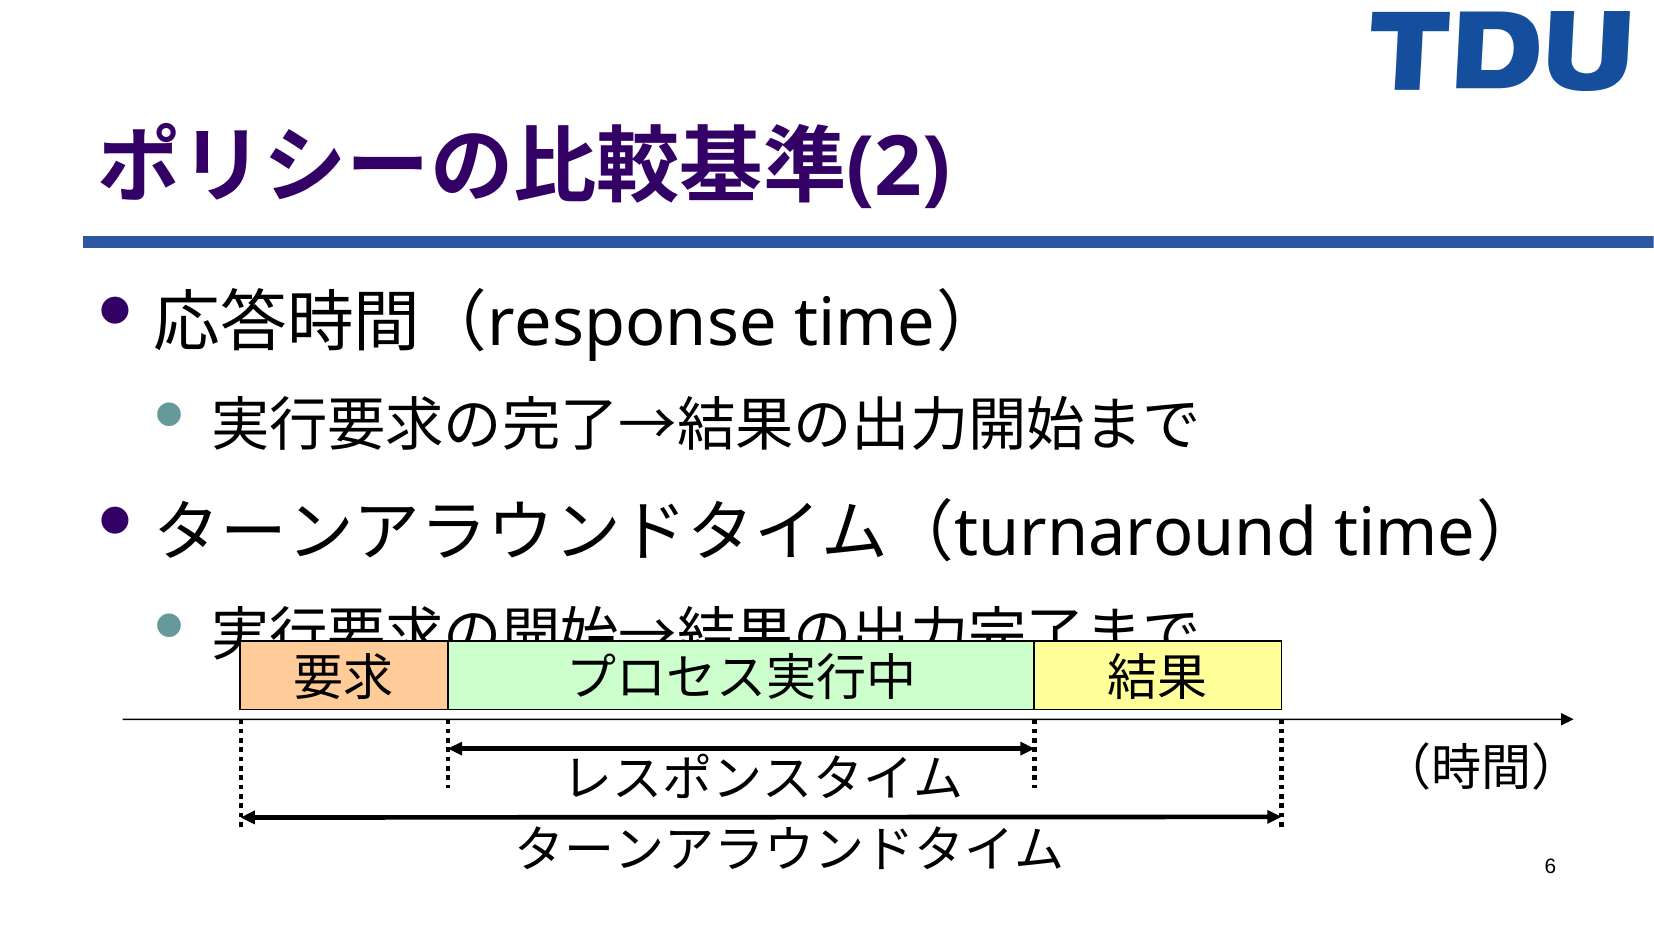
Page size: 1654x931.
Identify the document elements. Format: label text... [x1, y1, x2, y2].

text_box レスポンスタイム [548, 738, 978, 809]
text_box 結果 [1034, 641, 1282, 710]
text_box ターンアラウンドタイム [500, 809, 1080, 886]
picture [1371, 11, 1630, 91]
text_box （時間） [1366, 727, 1597, 803]
list 応答時間（response time） 実行要求の完了→結果の出力開始まで ターンアラウンドタイム（turnaround time） 実行要求の開始→結果の出力完了まで [82, 259, 1571, 807]
text_box 要求 [239, 641, 447, 710]
text_box プロセス実行中 [447, 641, 1034, 710]
title ポリシーの比較基準(2) [82, 51, 1571, 228]
